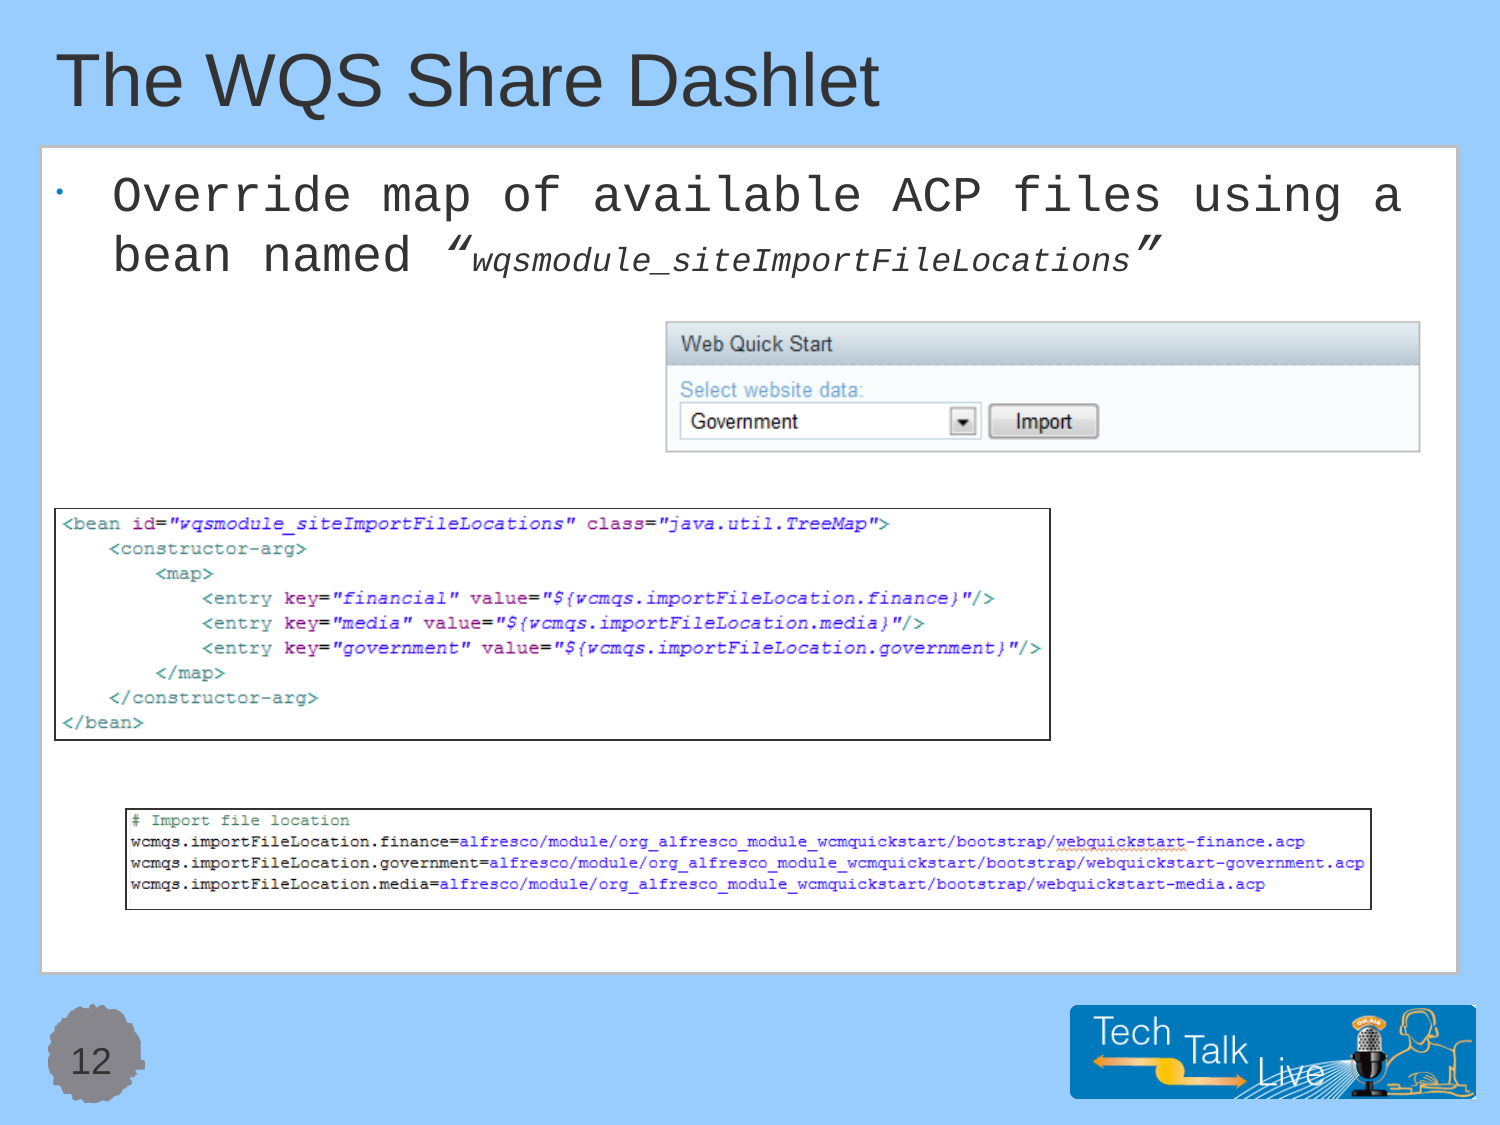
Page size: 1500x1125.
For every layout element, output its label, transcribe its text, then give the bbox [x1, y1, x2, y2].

picture [48, 1004, 145, 1103]
picture [658, 312, 1430, 459]
picture [126, 809, 1371, 909]
list Override map of available ACP files using a bean named “wqsmodule_siteImportFileLocations” [40, 146, 1459, 974]
title The WQS Share Dashlet [40, 16, 1459, 128]
slide_number <number> [55, 1022, 136, 1083]
picture [1069, 1005, 1476, 1099]
picture [55, 509, 1050, 740]
